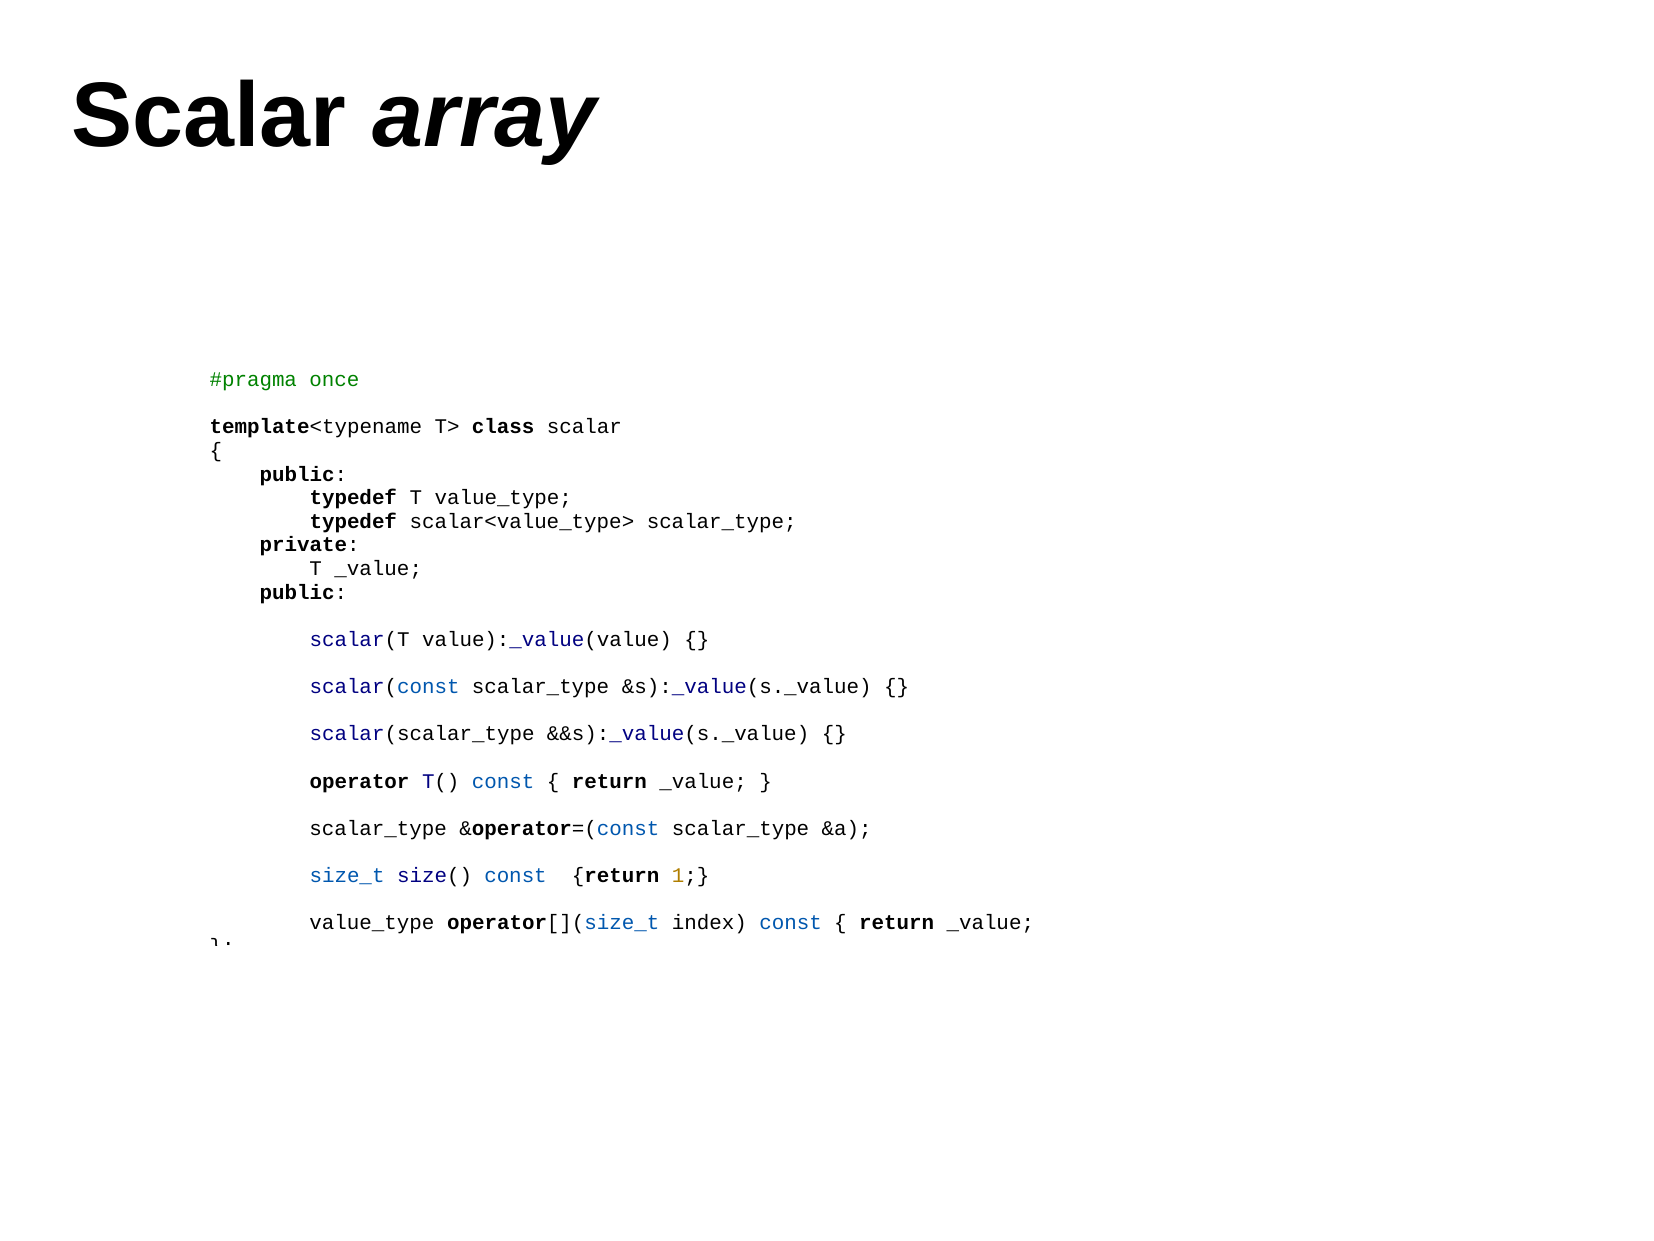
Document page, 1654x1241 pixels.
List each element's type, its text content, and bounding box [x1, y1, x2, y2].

title Scalar array [71, 49, 1560, 181]
chart [90, 253, 1031, 946]
